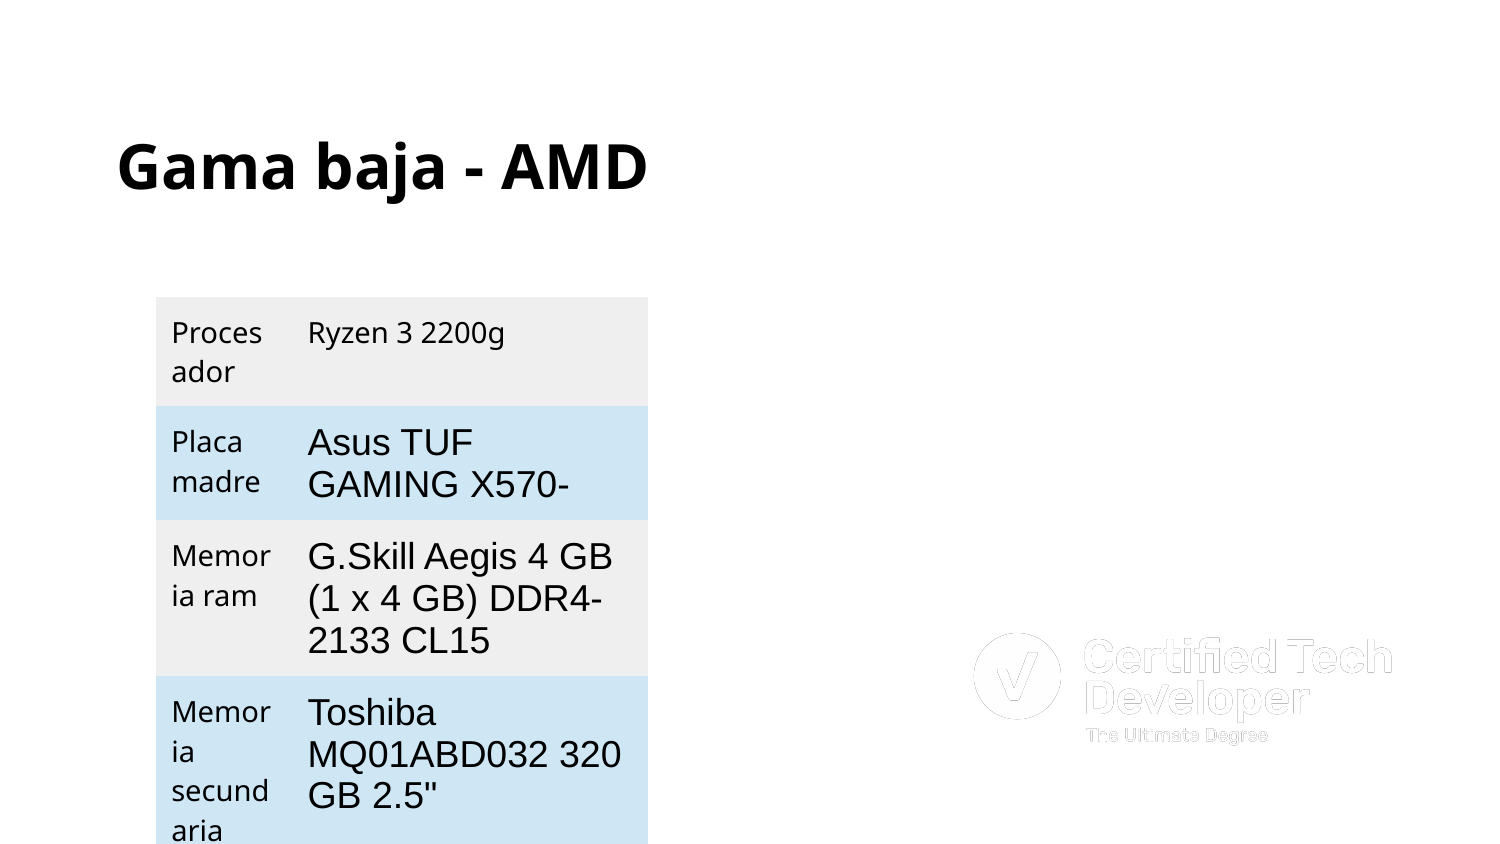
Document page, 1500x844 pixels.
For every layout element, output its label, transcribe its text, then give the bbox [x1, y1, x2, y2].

table_cell G.Skill Aegis 4 GB (1 x 4 GB) DDR4-2133 CL15 [293, 520, 648, 676]
table_cell Asus TUF GAMING X570- [293, 406, 648, 520]
table_cell Memoria secundaria [156, 676, 293, 844]
table_cell Toshiba MQ01ABD032 320 GB 2.5" [293, 676, 648, 844]
text_box Gama baja - AMD [102, 99, 1363, 240]
picture [966, 594, 1405, 778]
table_cell Placa madre [156, 406, 293, 520]
table_header Procesador [156, 297, 293, 406]
table_header Ryzen 3 2200g [293, 297, 648, 406]
table_cell Memoria ram [156, 520, 293, 676]
